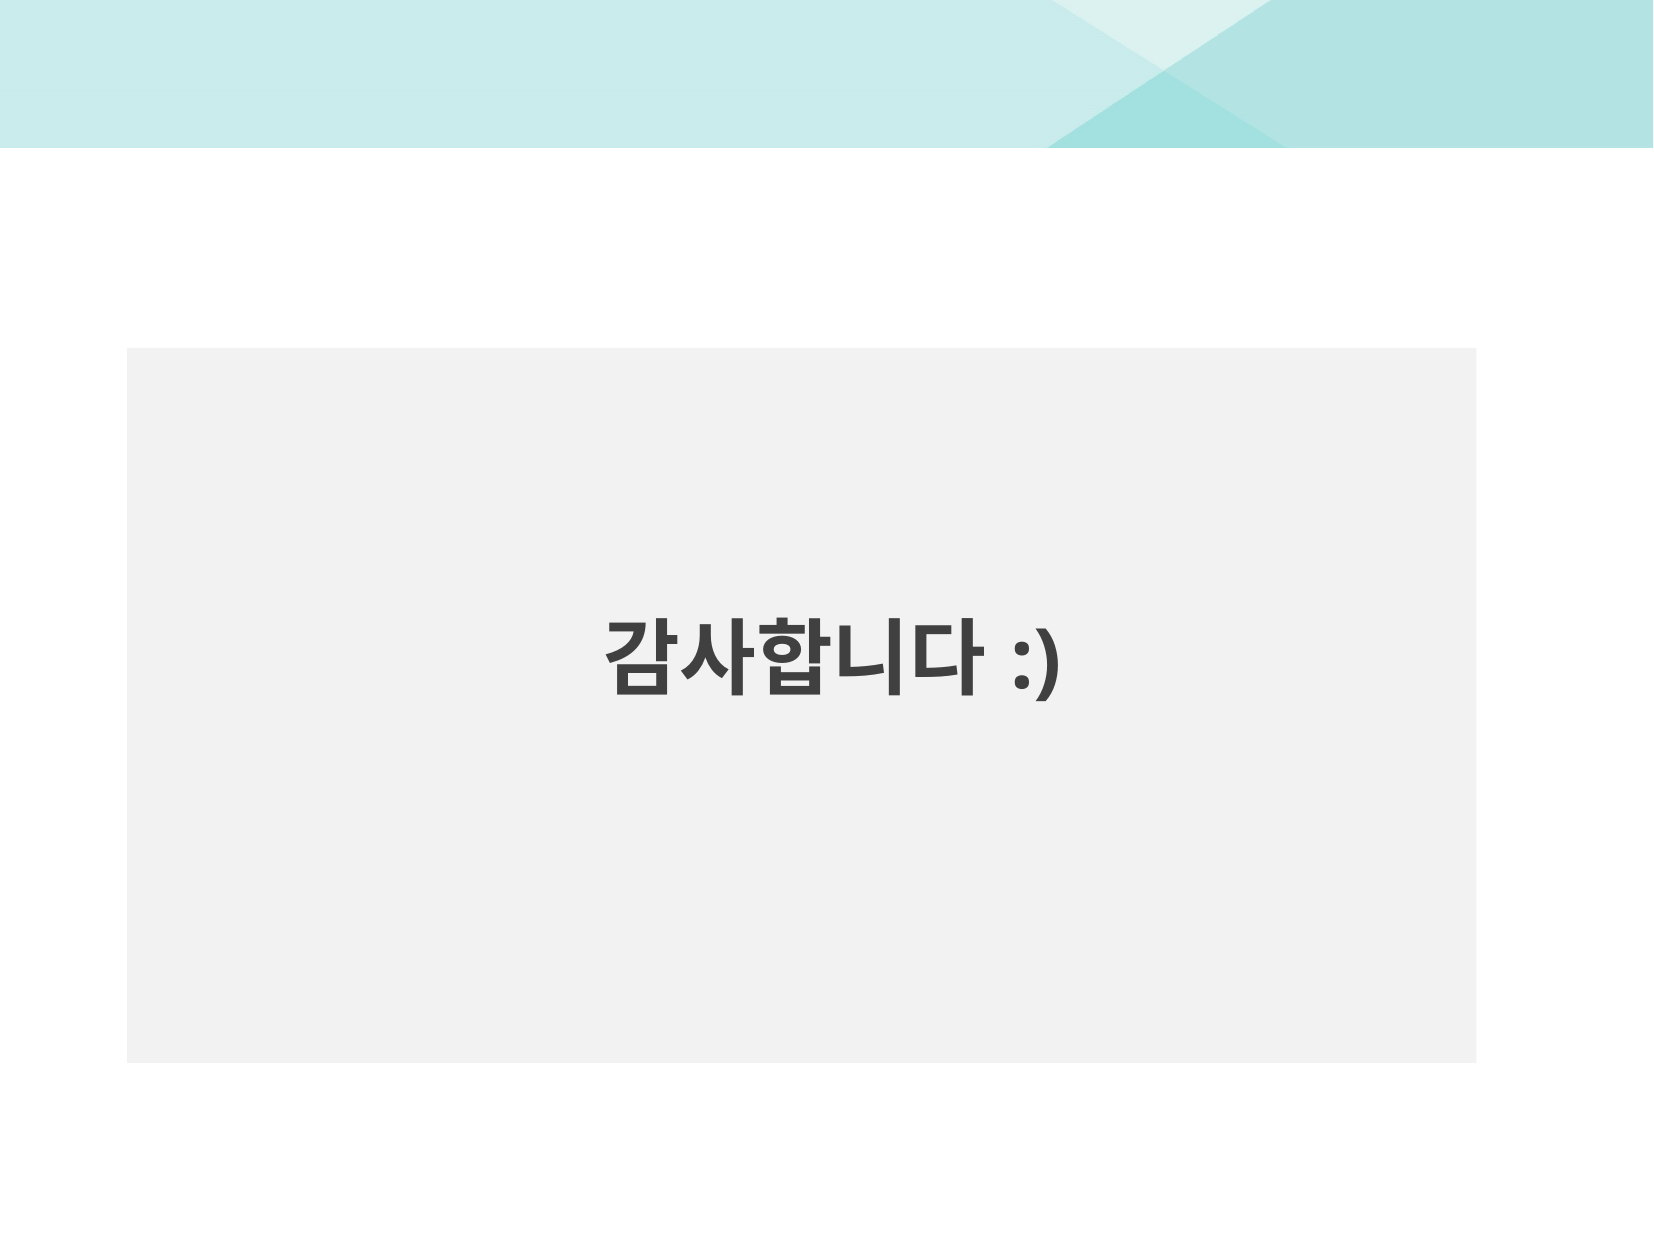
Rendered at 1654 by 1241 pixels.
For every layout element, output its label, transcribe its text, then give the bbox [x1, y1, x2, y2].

text_box 감사합니다:) [513, 584, 1152, 721]
text_box [127, 347, 1477, 1063]
